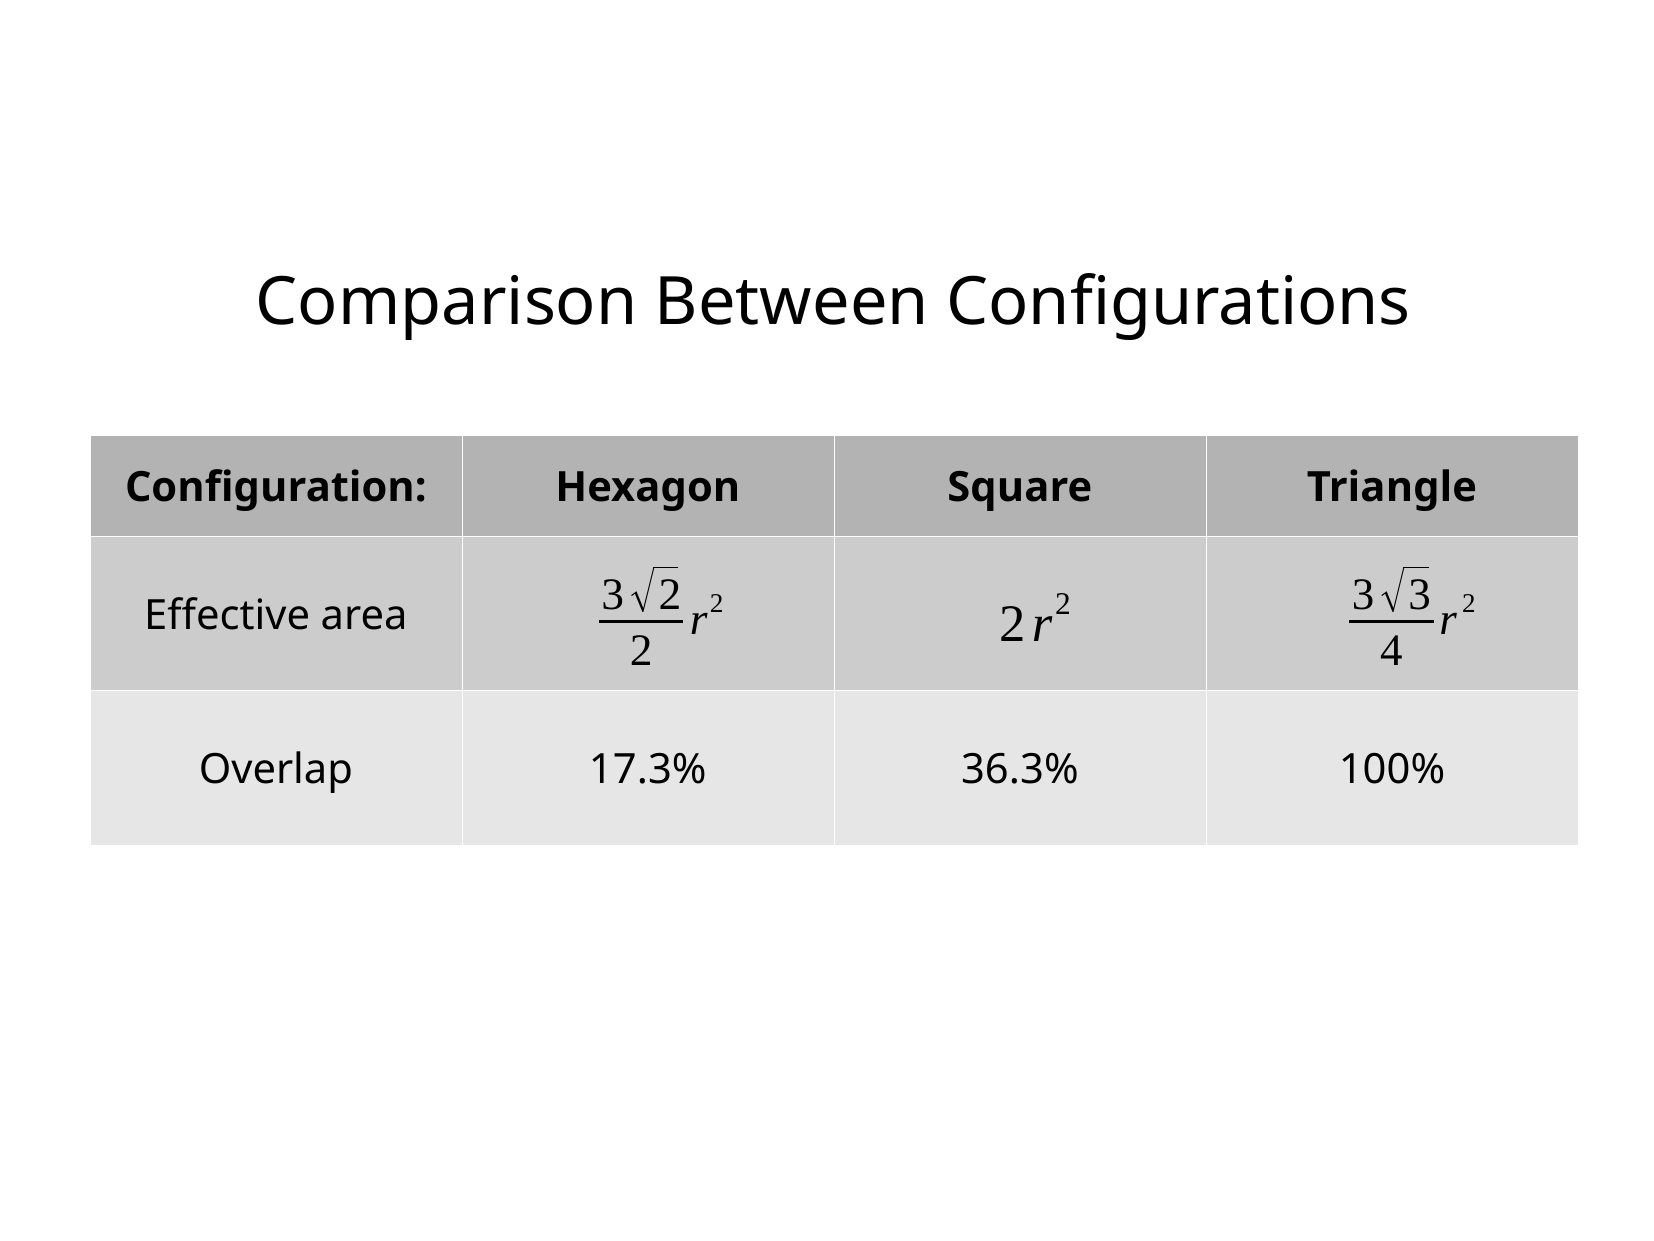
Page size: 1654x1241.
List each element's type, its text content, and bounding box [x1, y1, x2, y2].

chart [1335, 563, 1486, 676]
title Comparison Between Configurations [90, 255, 1579, 342]
table_header Square [835, 436, 1206, 536]
table_cell Effective area [91, 537, 462, 690]
table_cell [835, 537, 1206, 690]
table_cell [463, 537, 834, 690]
chart [985, 585, 1084, 652]
table_cell 17.3% [463, 691, 834, 845]
table_cell 36.3% [835, 691, 1206, 845]
table_header Hexagon [463, 436, 834, 536]
chart [584, 564, 736, 676]
table_cell Overlap [91, 691, 462, 845]
table_cell 100% [1207, 691, 1578, 845]
table_cell [1207, 537, 1578, 690]
table_header Triangle [1207, 436, 1578, 536]
table_header Configuration: [91, 436, 462, 536]
